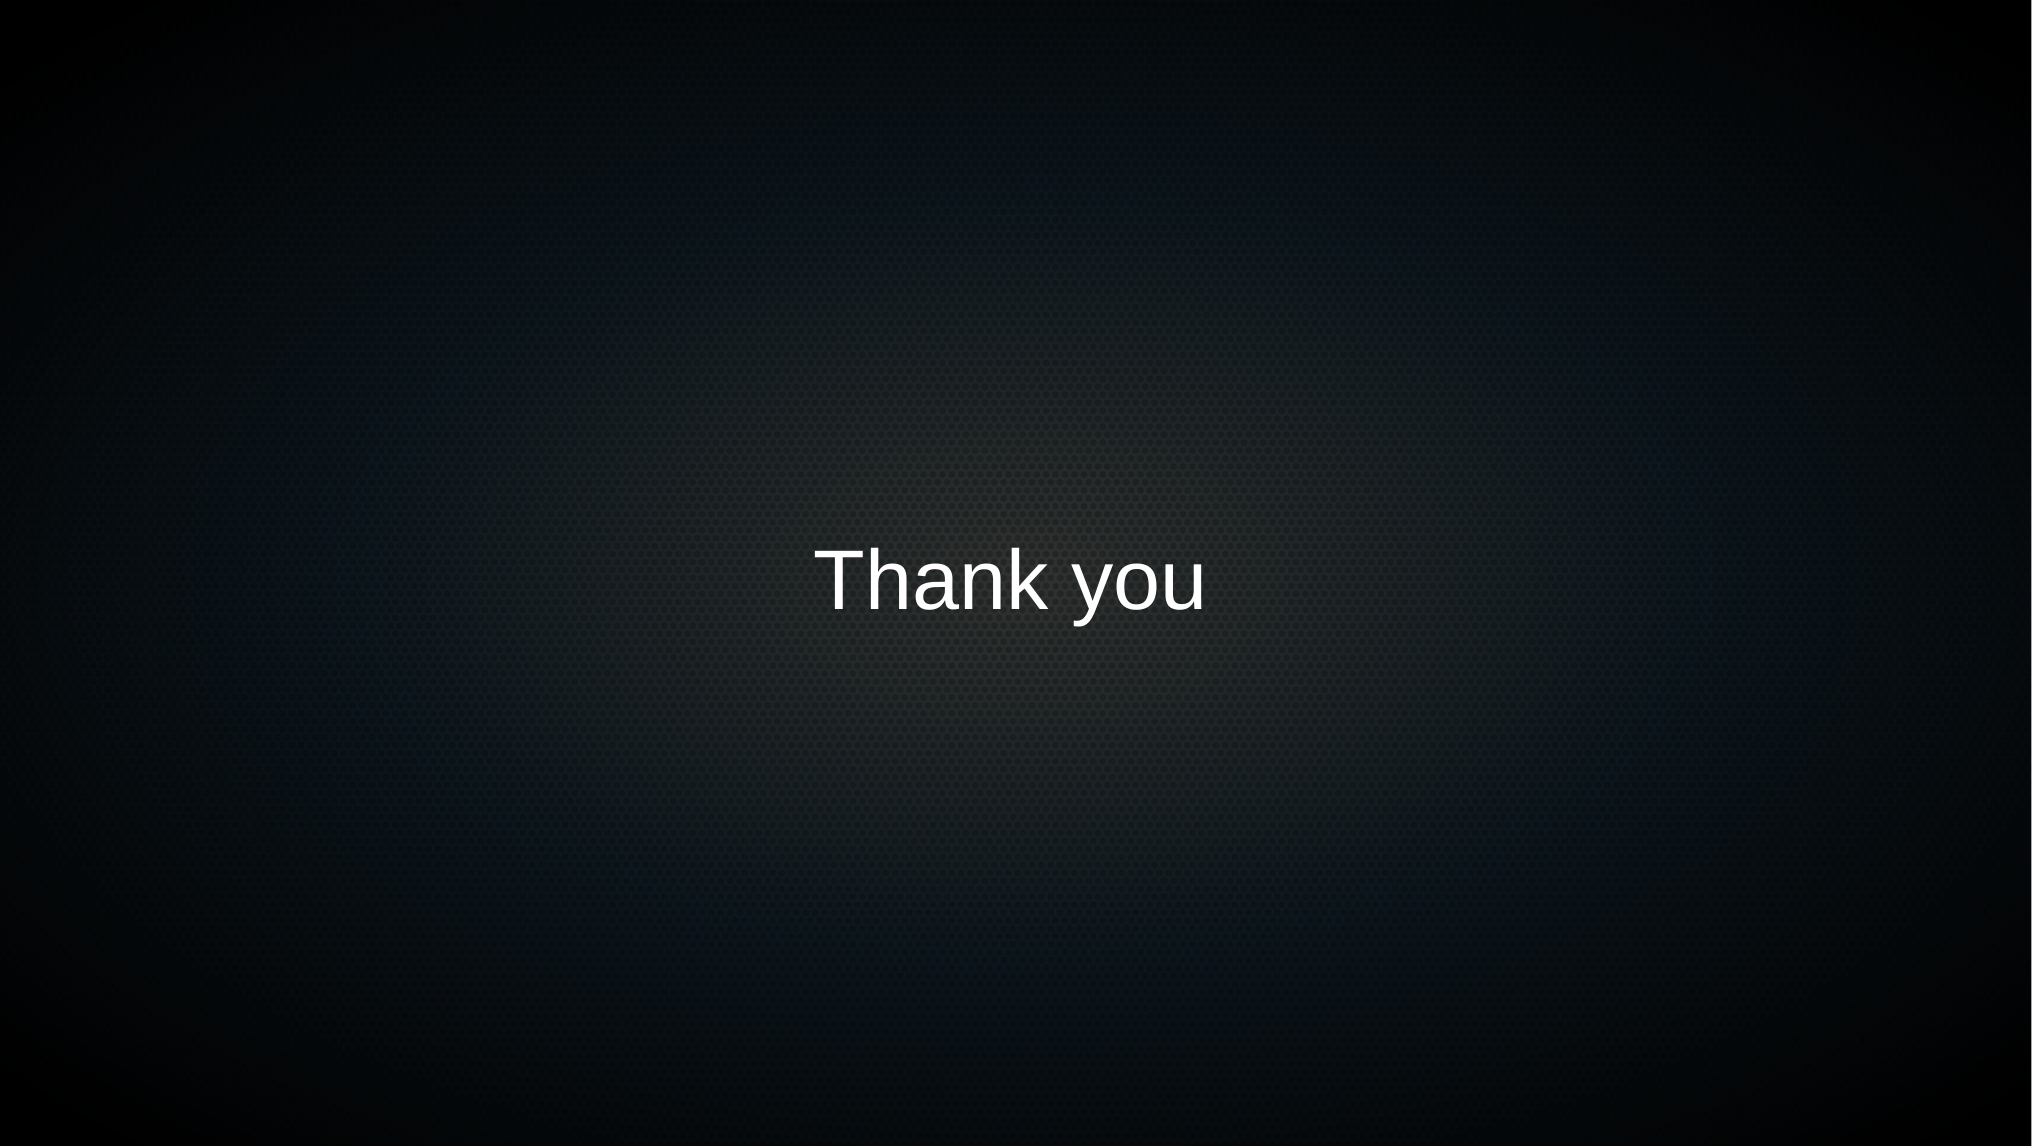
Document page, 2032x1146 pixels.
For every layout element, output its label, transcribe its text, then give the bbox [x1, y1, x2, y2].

title Thank you [96, 484, 1926, 676]
picture [0, 0, 2032, 1146]
